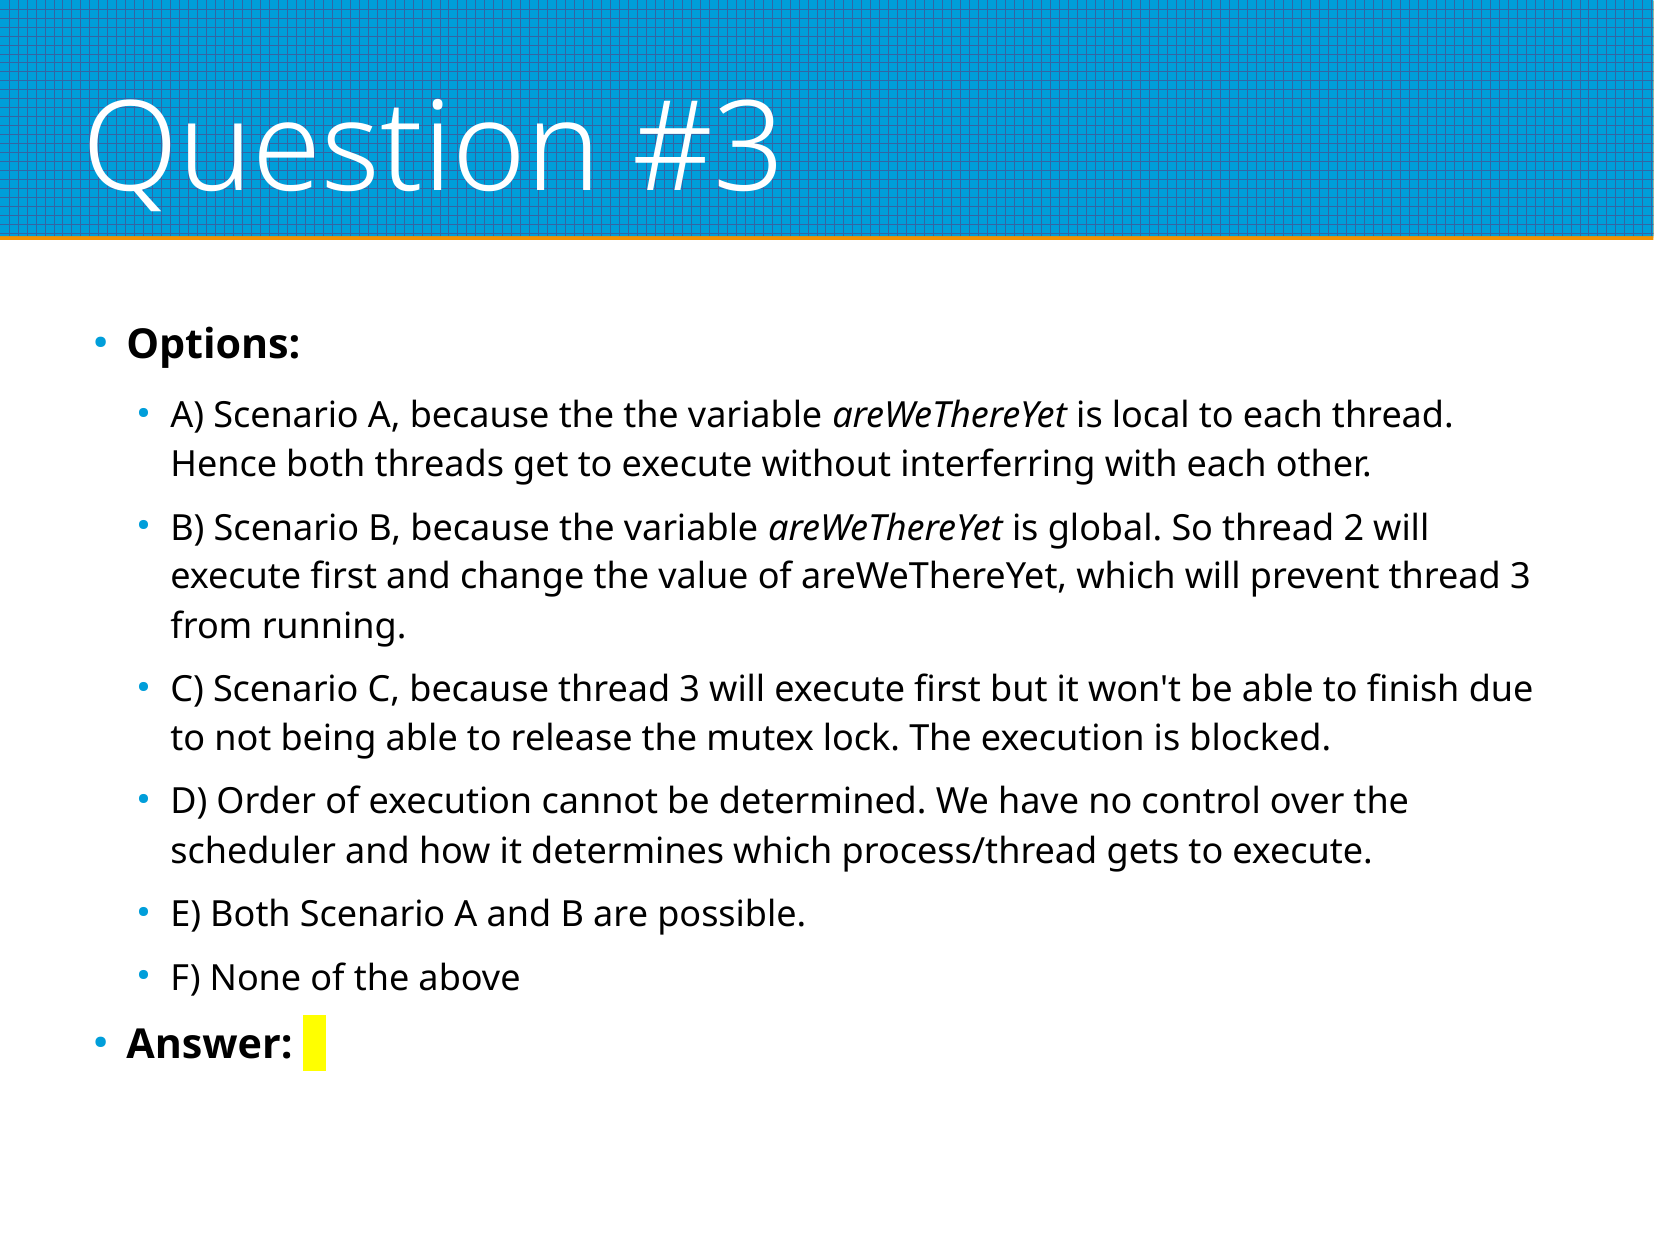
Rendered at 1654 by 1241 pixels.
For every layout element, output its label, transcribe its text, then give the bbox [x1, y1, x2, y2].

title Question #3 [82, 19, 1571, 227]
list Options: A) Scenario A, because the the variable areWeThereYet is local to each thread. Hence both threads get to execute without interferring with each other. B) Scenario B, because the variable areWeThereYet is global. So thread 2 will execute first and change the value of areWeThereYet, which will prevent thread 3 from running. C) Scenario C, because thread 3 will execute first but it won't be able to finish due to not being able to release the mutex lock. The execution is blocked. D) Order of execution cannot be determined. We have no control over the scheduler and how it determines which process/thread gets to execute. E) Both Scenario A and B are possible. F) None of the above Answer: E [82, 314, 1563, 1081]
